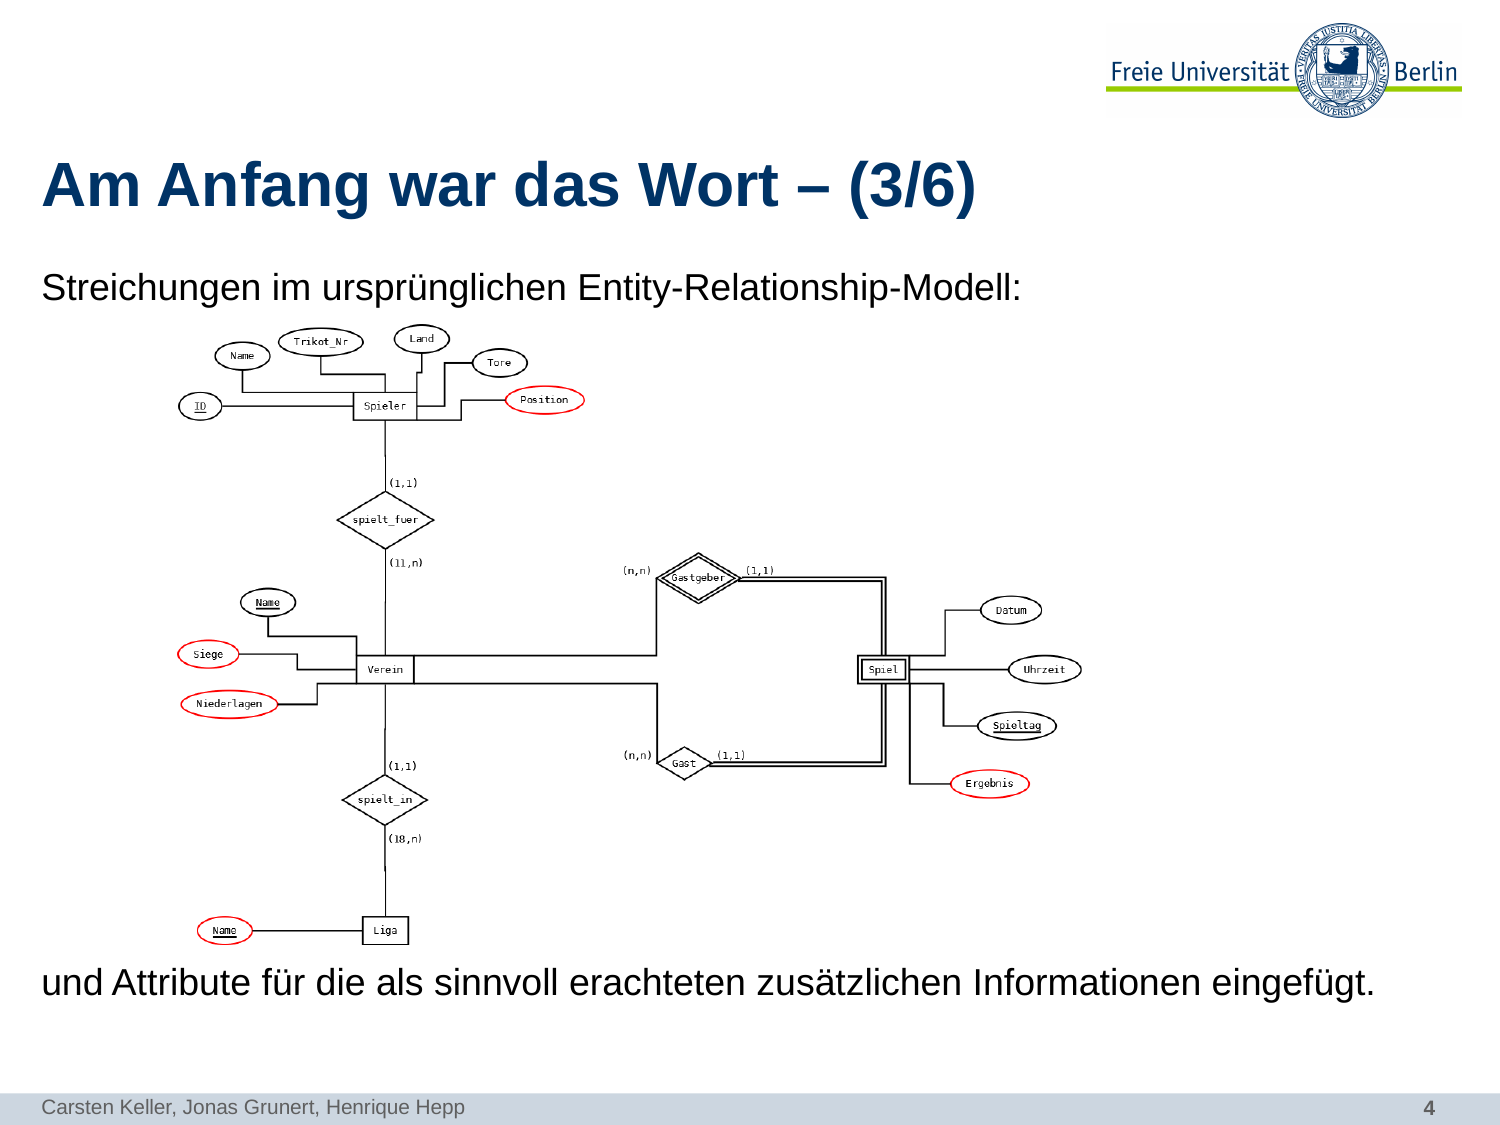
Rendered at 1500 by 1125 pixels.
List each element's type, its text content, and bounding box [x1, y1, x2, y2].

title Am Anfang war das Wort – (3/6) [41, 149, 1460, 221]
picture [1106, 23, 1462, 118]
picture [177, 324, 1082, 945]
list Streichungen im ursprünglichen Entity-Relationship-Modell: und Attribute für die als sinnvoll erachteten zusätzlichen Informationen eingefügt. [41, 265, 1460, 1064]
